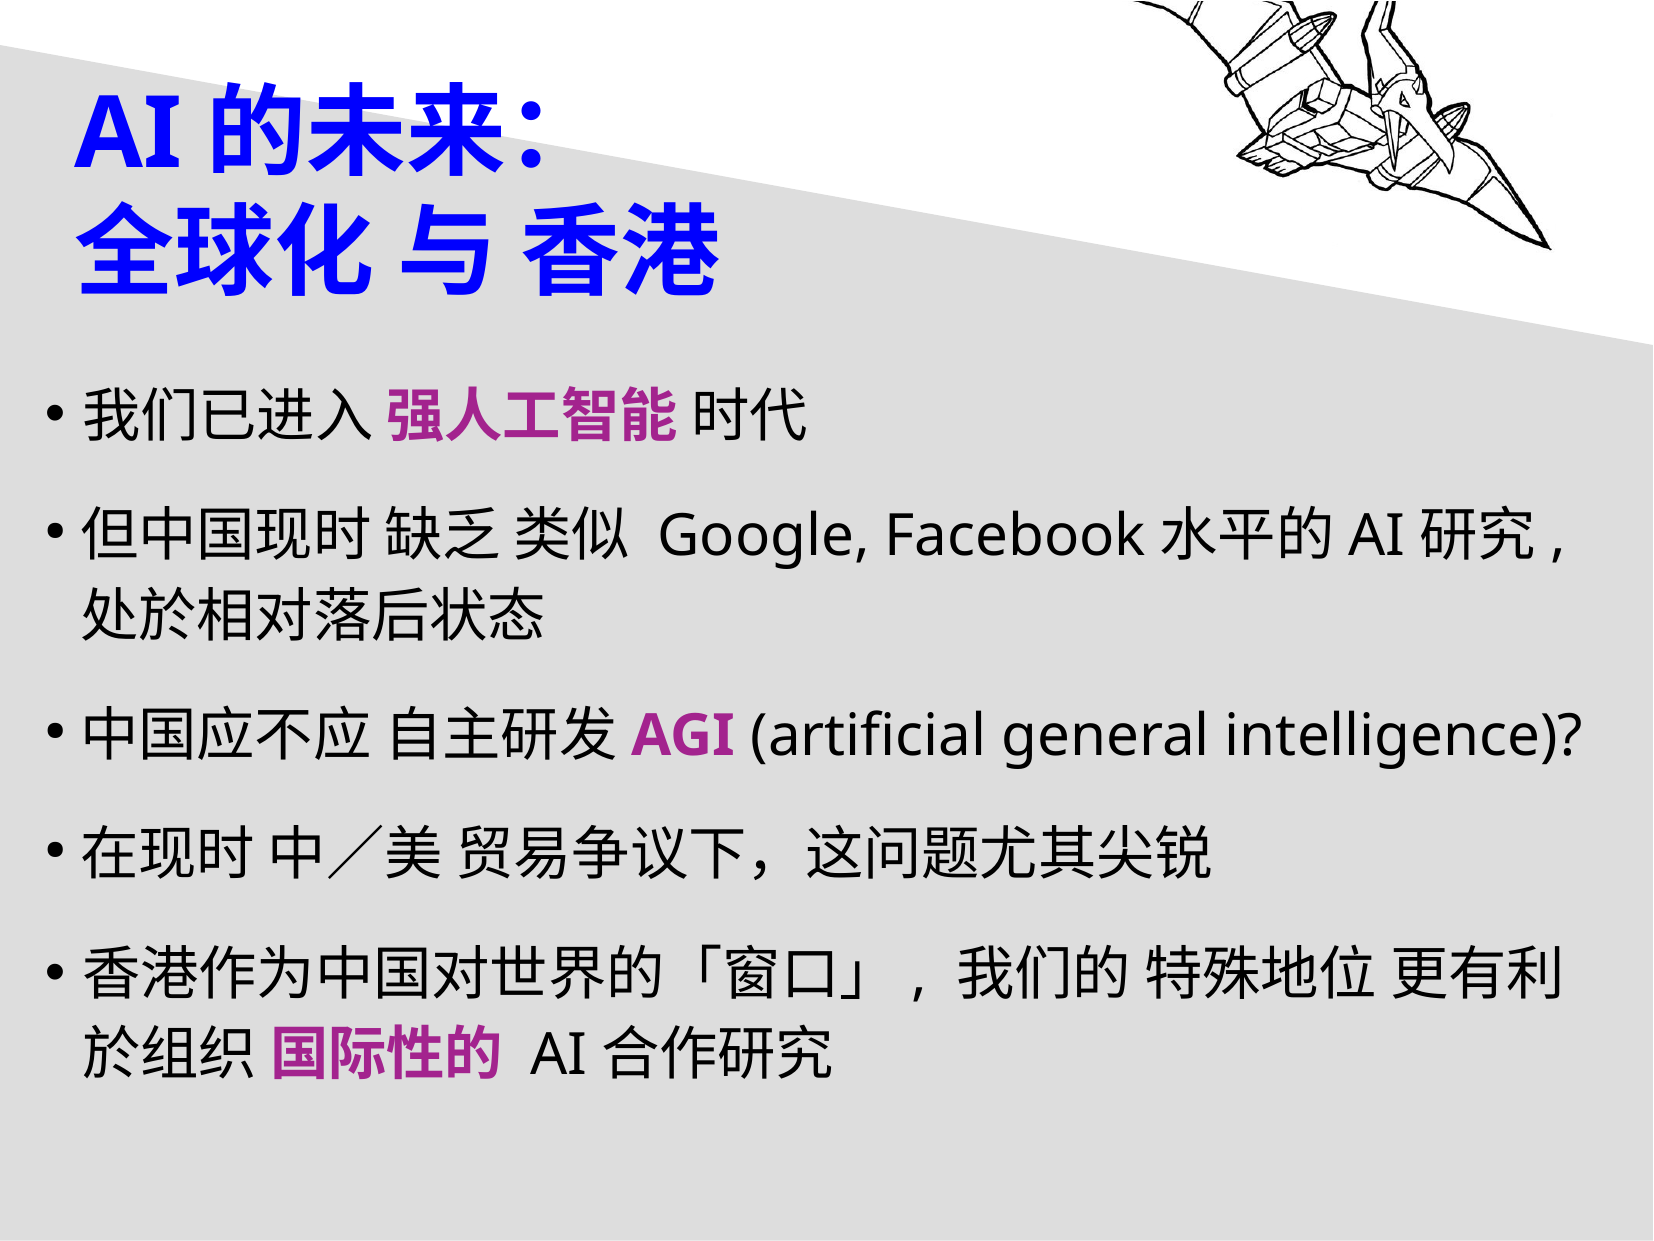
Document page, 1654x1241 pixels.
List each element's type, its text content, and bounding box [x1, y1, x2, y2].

picture [1105, 195, 1556, 259]
text_box AI的未来： 全球化 与 香港 [60, 59, 1653, 195]
picture [1105, 1, 1556, 59]
text_box 我们已进入 强人工智能 时代 但中国现时 缺乏 类似 Google, Facebook水平的AI研究,处於相对落后状态 中国应不应 自主研发AGI (artificial general intelligence)? 在现时 中／美 贸易争议下，这问题尤其尖锐 香港作为中国对世界的「窗口」, 我们的 特殊地位 更有利於组织 国际性的 AI合作研究 [30, 359, 1606, 1163]
text_box [0, 45, 1653, 1241]
